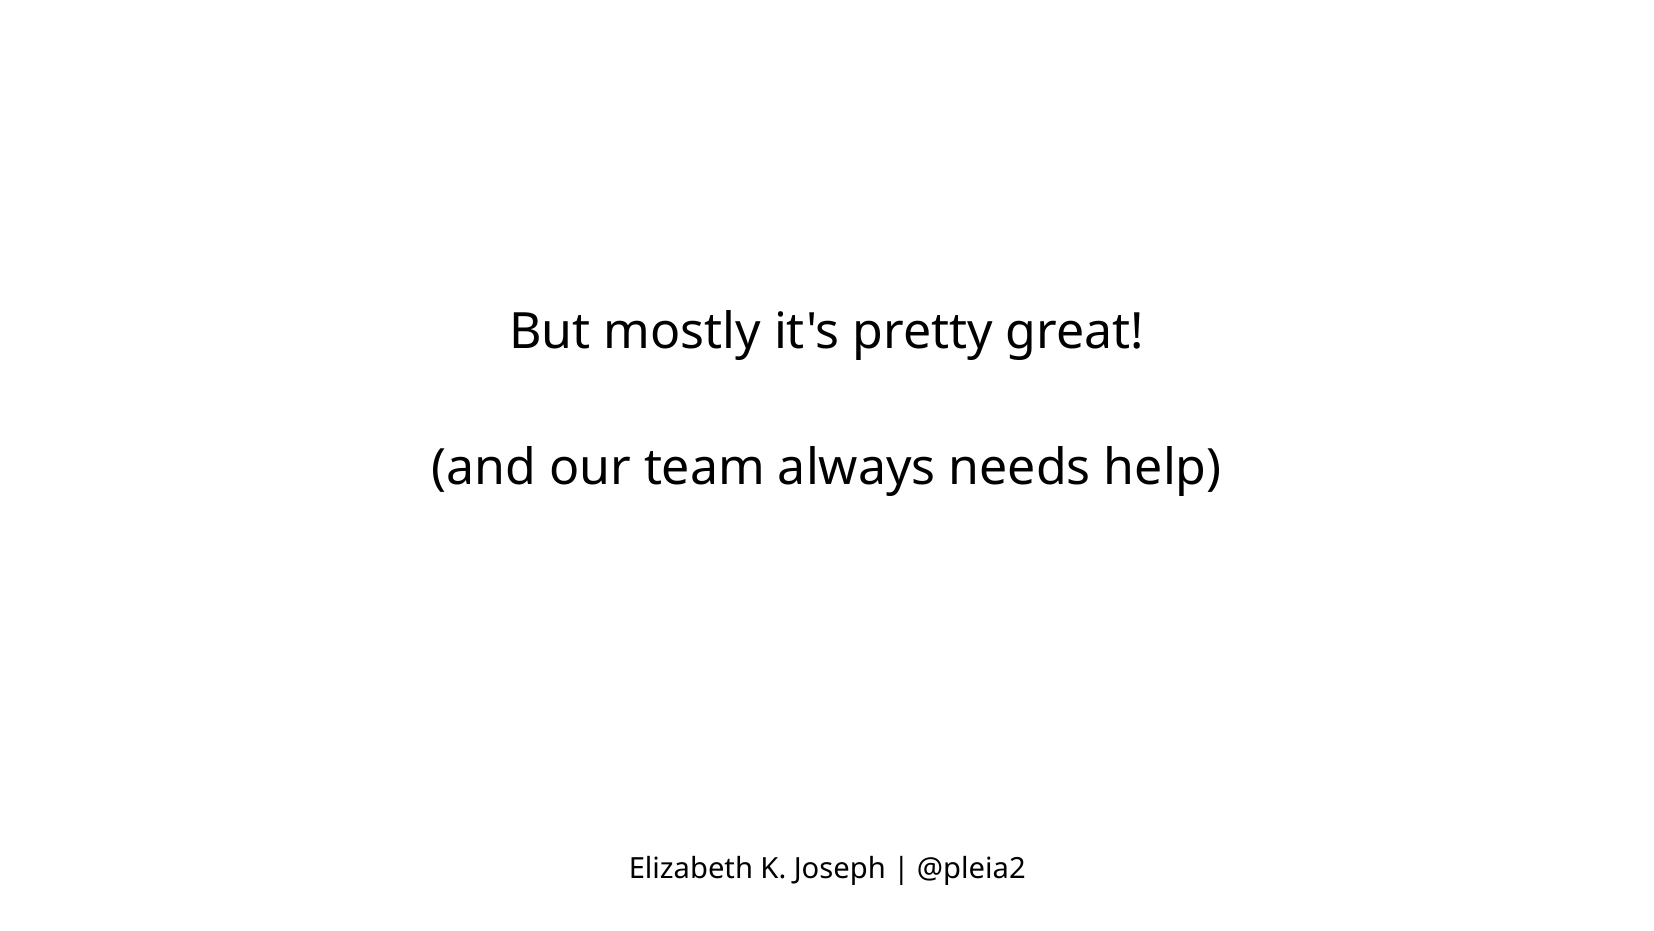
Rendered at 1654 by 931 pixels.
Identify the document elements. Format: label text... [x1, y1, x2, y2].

subtitle But mostly it's pretty great! (and our team always needs help) [82, 37, 1571, 758]
